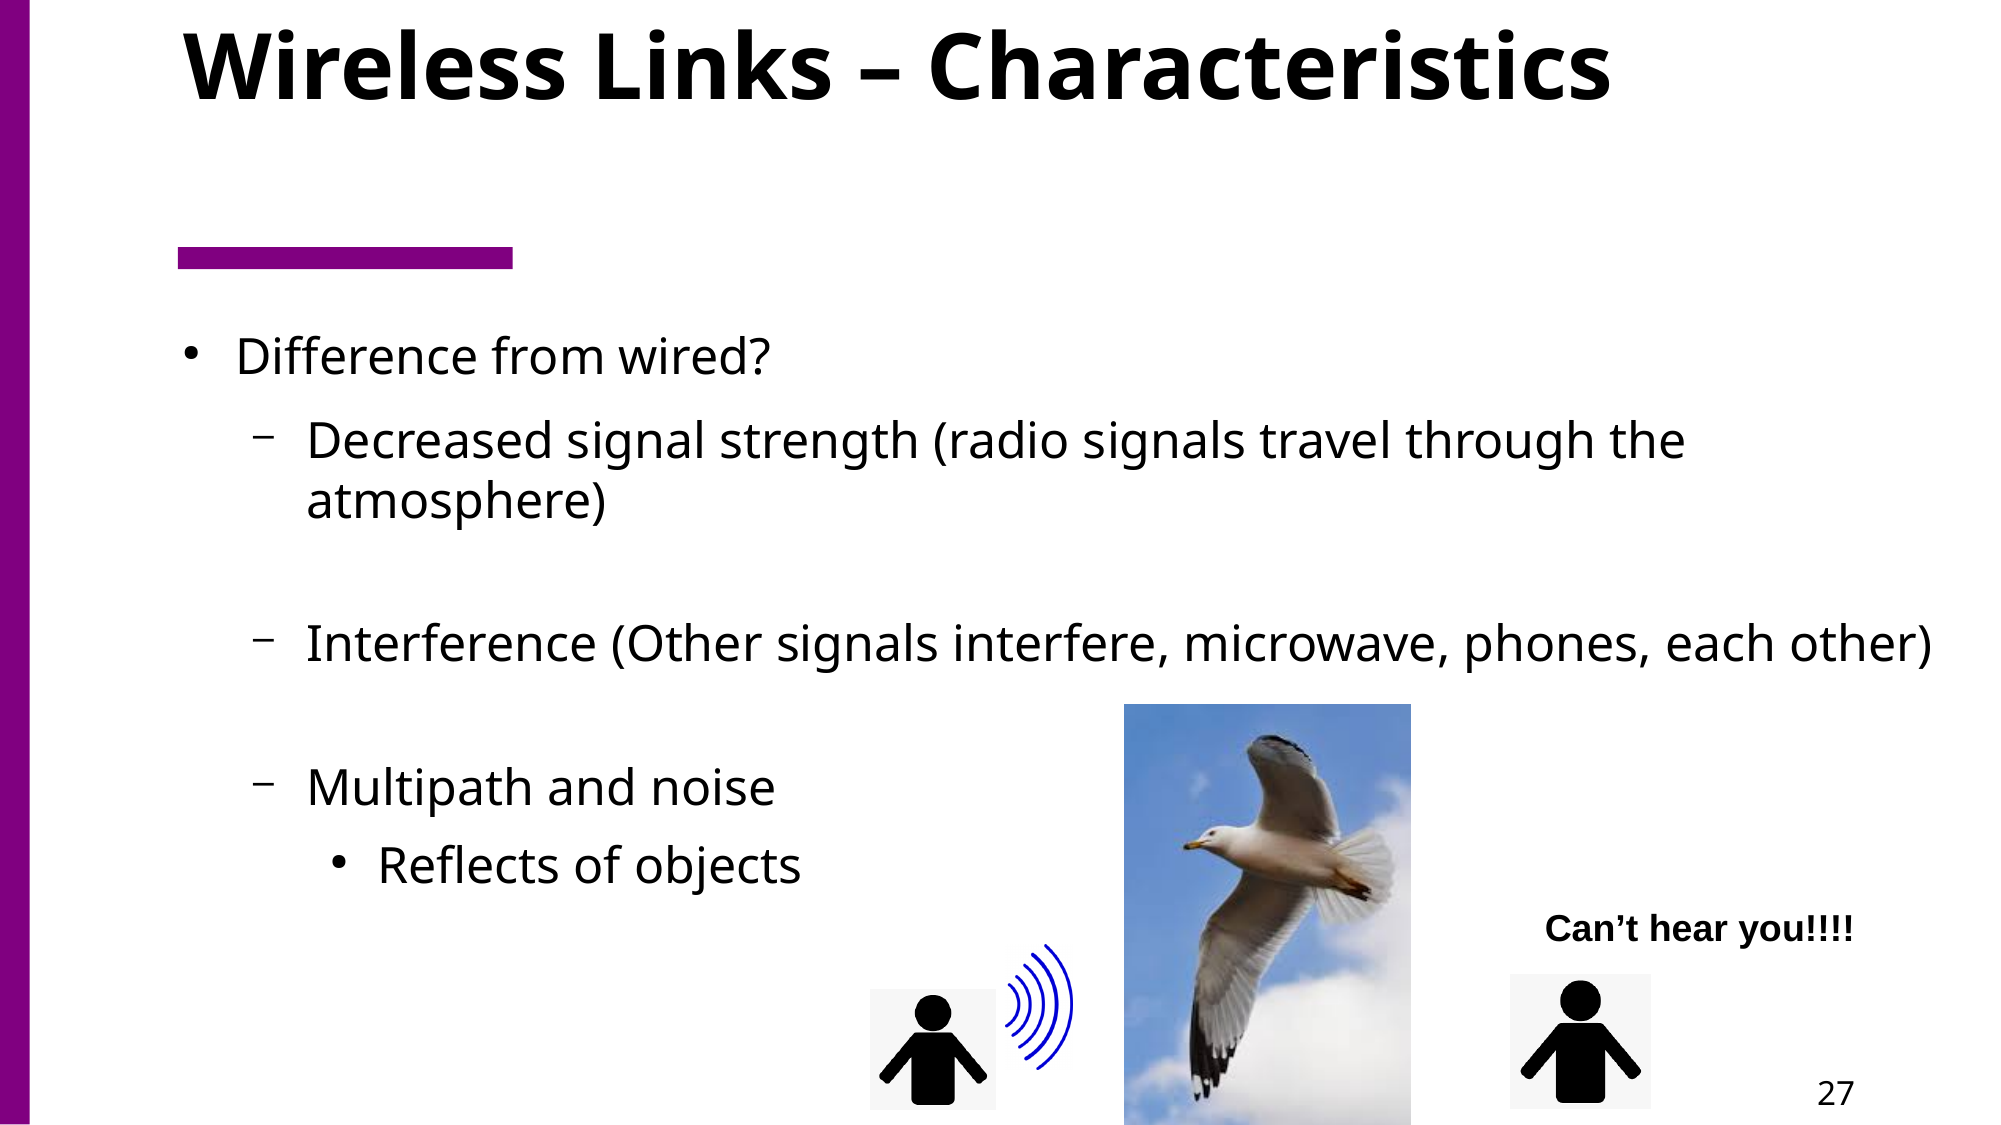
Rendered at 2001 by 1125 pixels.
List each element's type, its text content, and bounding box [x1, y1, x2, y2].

title Wireless Links – Characteristics [133, 0, 1946, 126]
text_box Can’t hear you!!!! [1530, 900, 1871, 1002]
picture [1510, 974, 1651, 1109]
list Difference from wired? Decreased signal strength (radio signals travel through the atmosphere) Interference (Other signals interfere, microwave, phones, each other) Multipath and noise Reflects of objects [149, 184, 1959, 1024]
picture [1005, 944, 1073, 1070]
picture [870, 989, 996, 1111]
picture [1124, 704, 1411, 1125]
